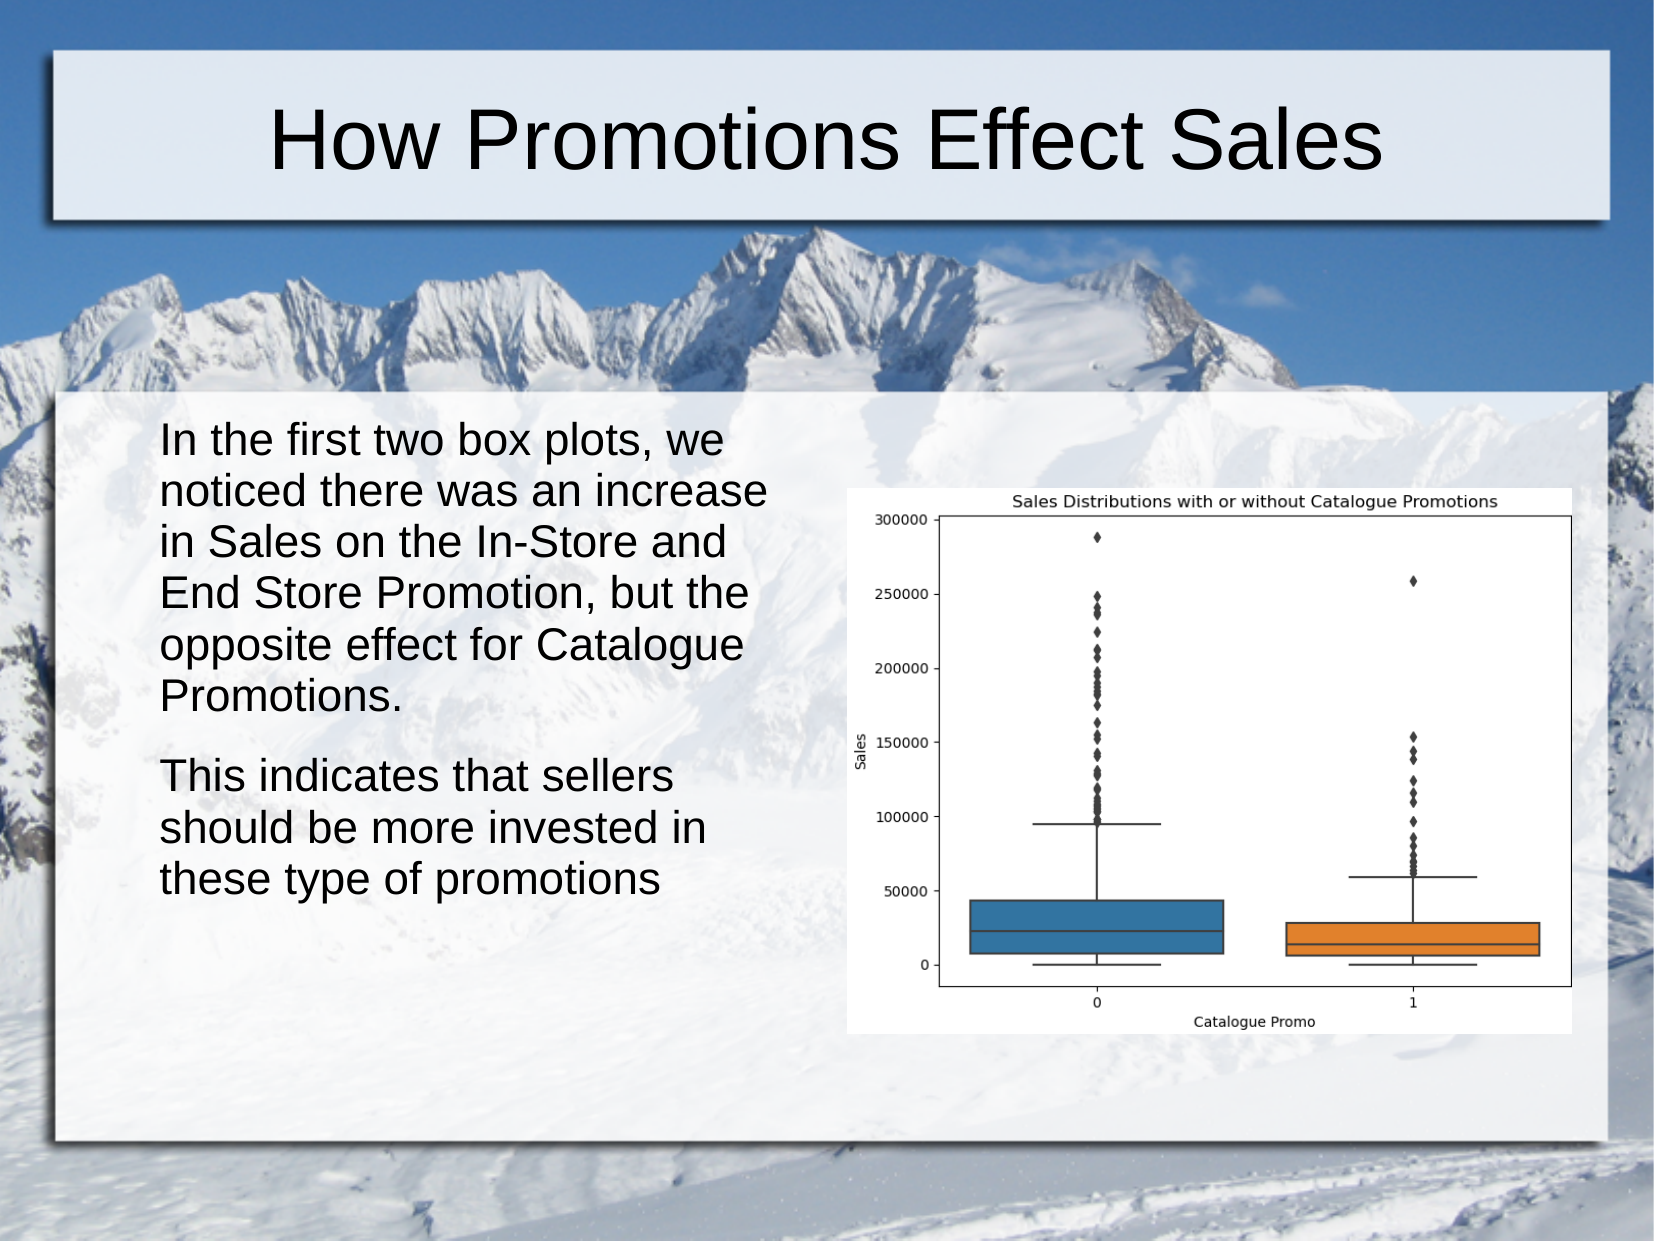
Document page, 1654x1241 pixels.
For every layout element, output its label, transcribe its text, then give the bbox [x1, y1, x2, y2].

title How Promotions Effect Sales [59, 61, 1595, 219]
list In the first two box plots, we noticed there was an increase in Sales on the In-Store and End Store Promotion, but the opposite effect for Catalogue Promotions. This indicates that sellers should be more invested in these type of promotions [88, 413, 812, 1109]
picture [0, 0, 1654, 1241]
